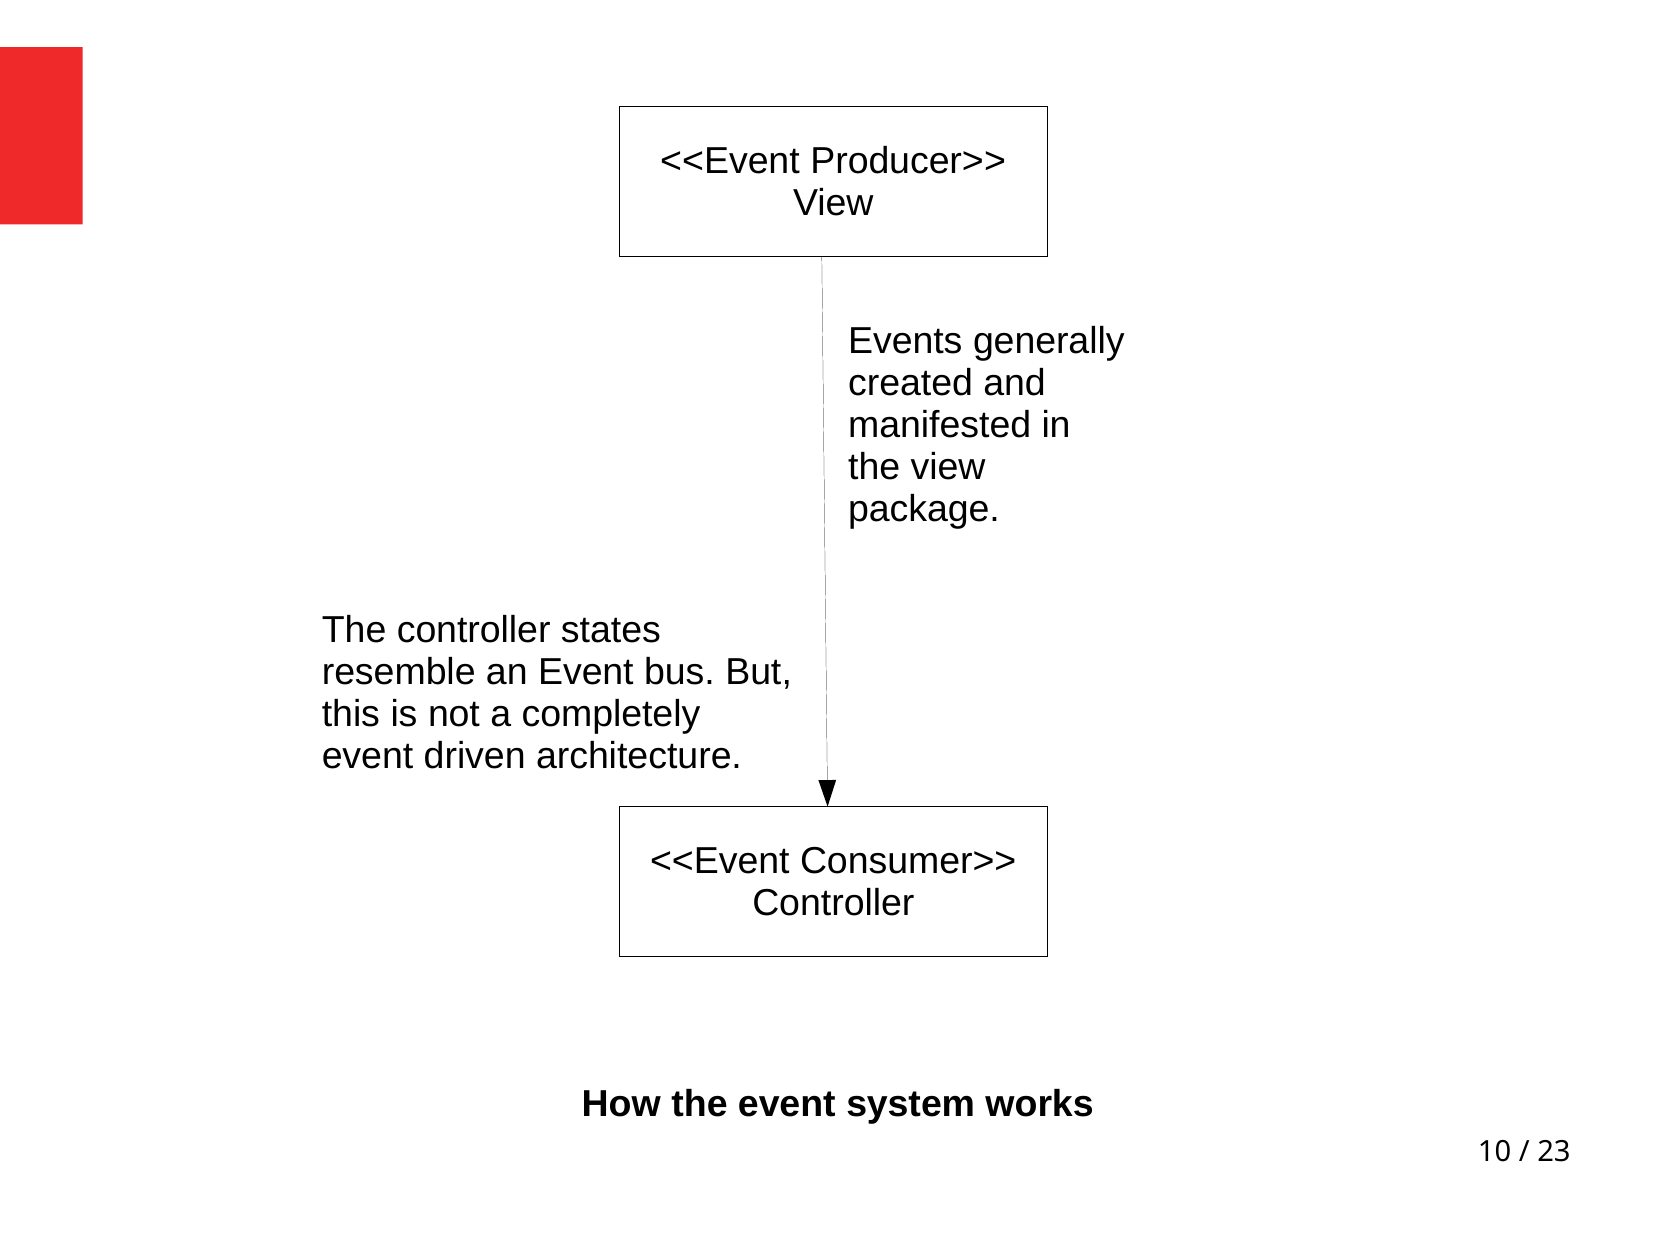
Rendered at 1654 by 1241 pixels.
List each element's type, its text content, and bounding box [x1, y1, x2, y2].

text_box <<Event Producer>> View [619, 106, 1048, 257]
text_box The controller states resemble an Event bus. But, this is not a completely event driven architecture. [307, 600, 817, 784]
text_box Events generally created and manifested in the view package. [833, 311, 1146, 537]
text_box <<Event Consumer>> Controller [619, 806, 1048, 957]
text_box How the event system works [566, 1074, 1111, 1132]
